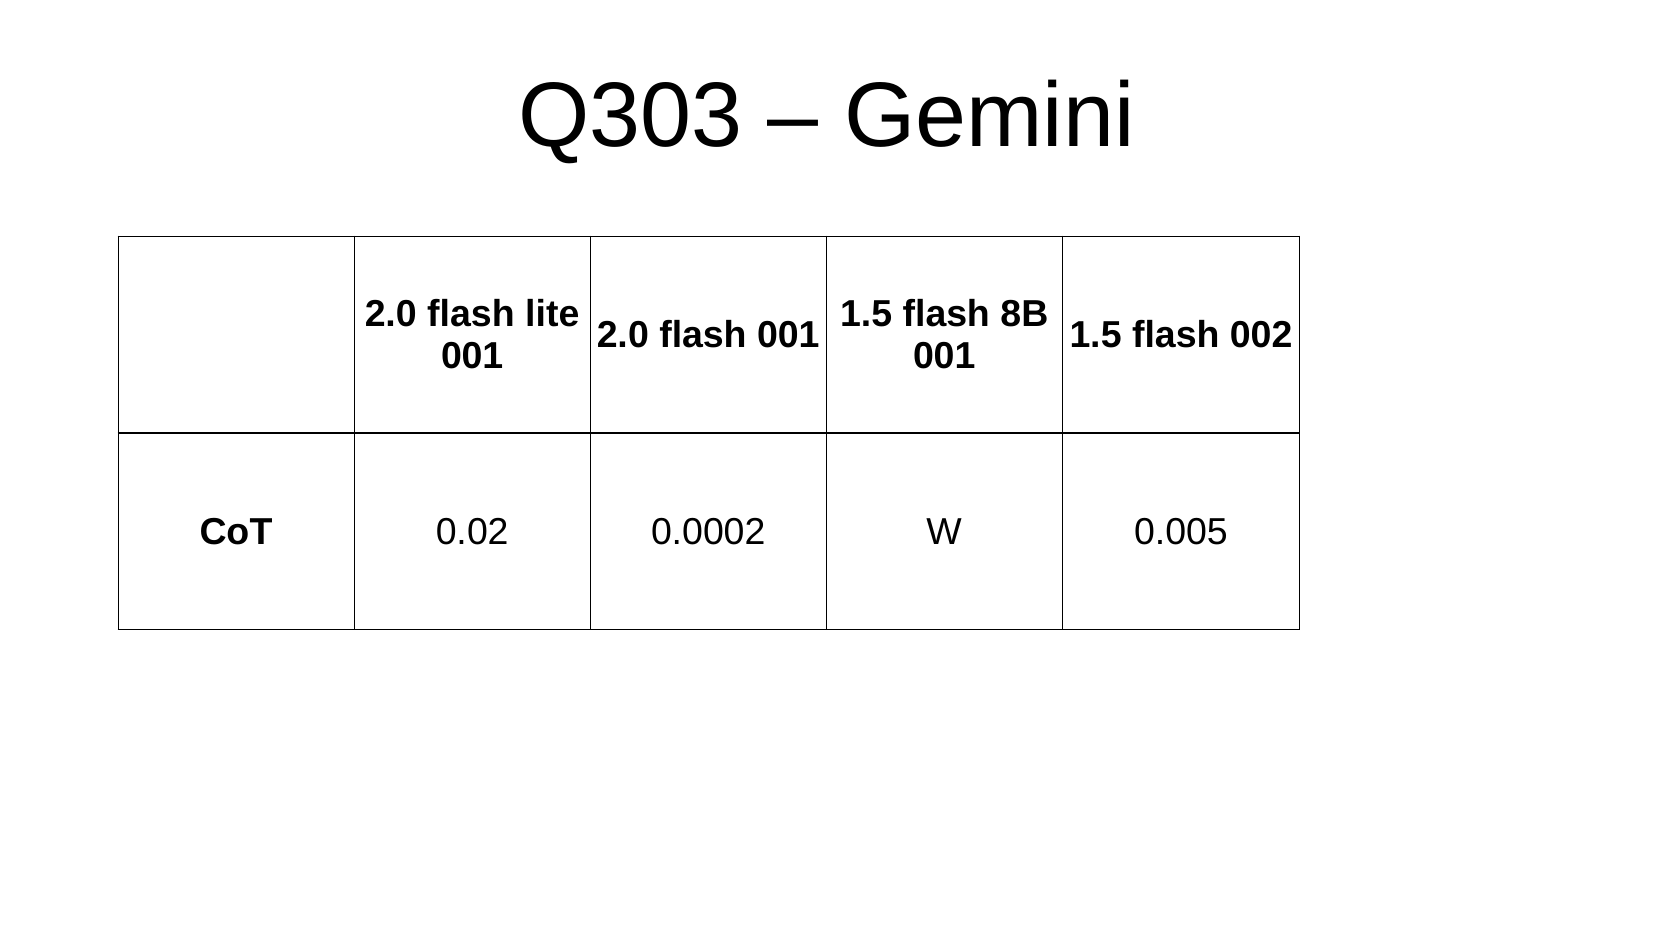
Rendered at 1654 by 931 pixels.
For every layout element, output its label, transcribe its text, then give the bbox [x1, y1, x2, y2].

table_header 1.5 flash 002 [1063, 237, 1299, 432]
table_cell 0.02 [355, 434, 590, 629]
title Q303 – Gemini [82, 37, 1571, 193]
table_cell W [827, 434, 1062, 629]
table_header 2.0 flash lite 001 [355, 237, 590, 432]
table_header [119, 237, 354, 432]
table_header 1.5 flash 8B 001 [827, 237, 1062, 432]
table_cell 0.0002 [591, 434, 826, 629]
table_cell 0.005 [1063, 434, 1299, 629]
table_header 2.0 flash 001 [591, 237, 826, 432]
table_cell CoT [119, 434, 354, 629]
